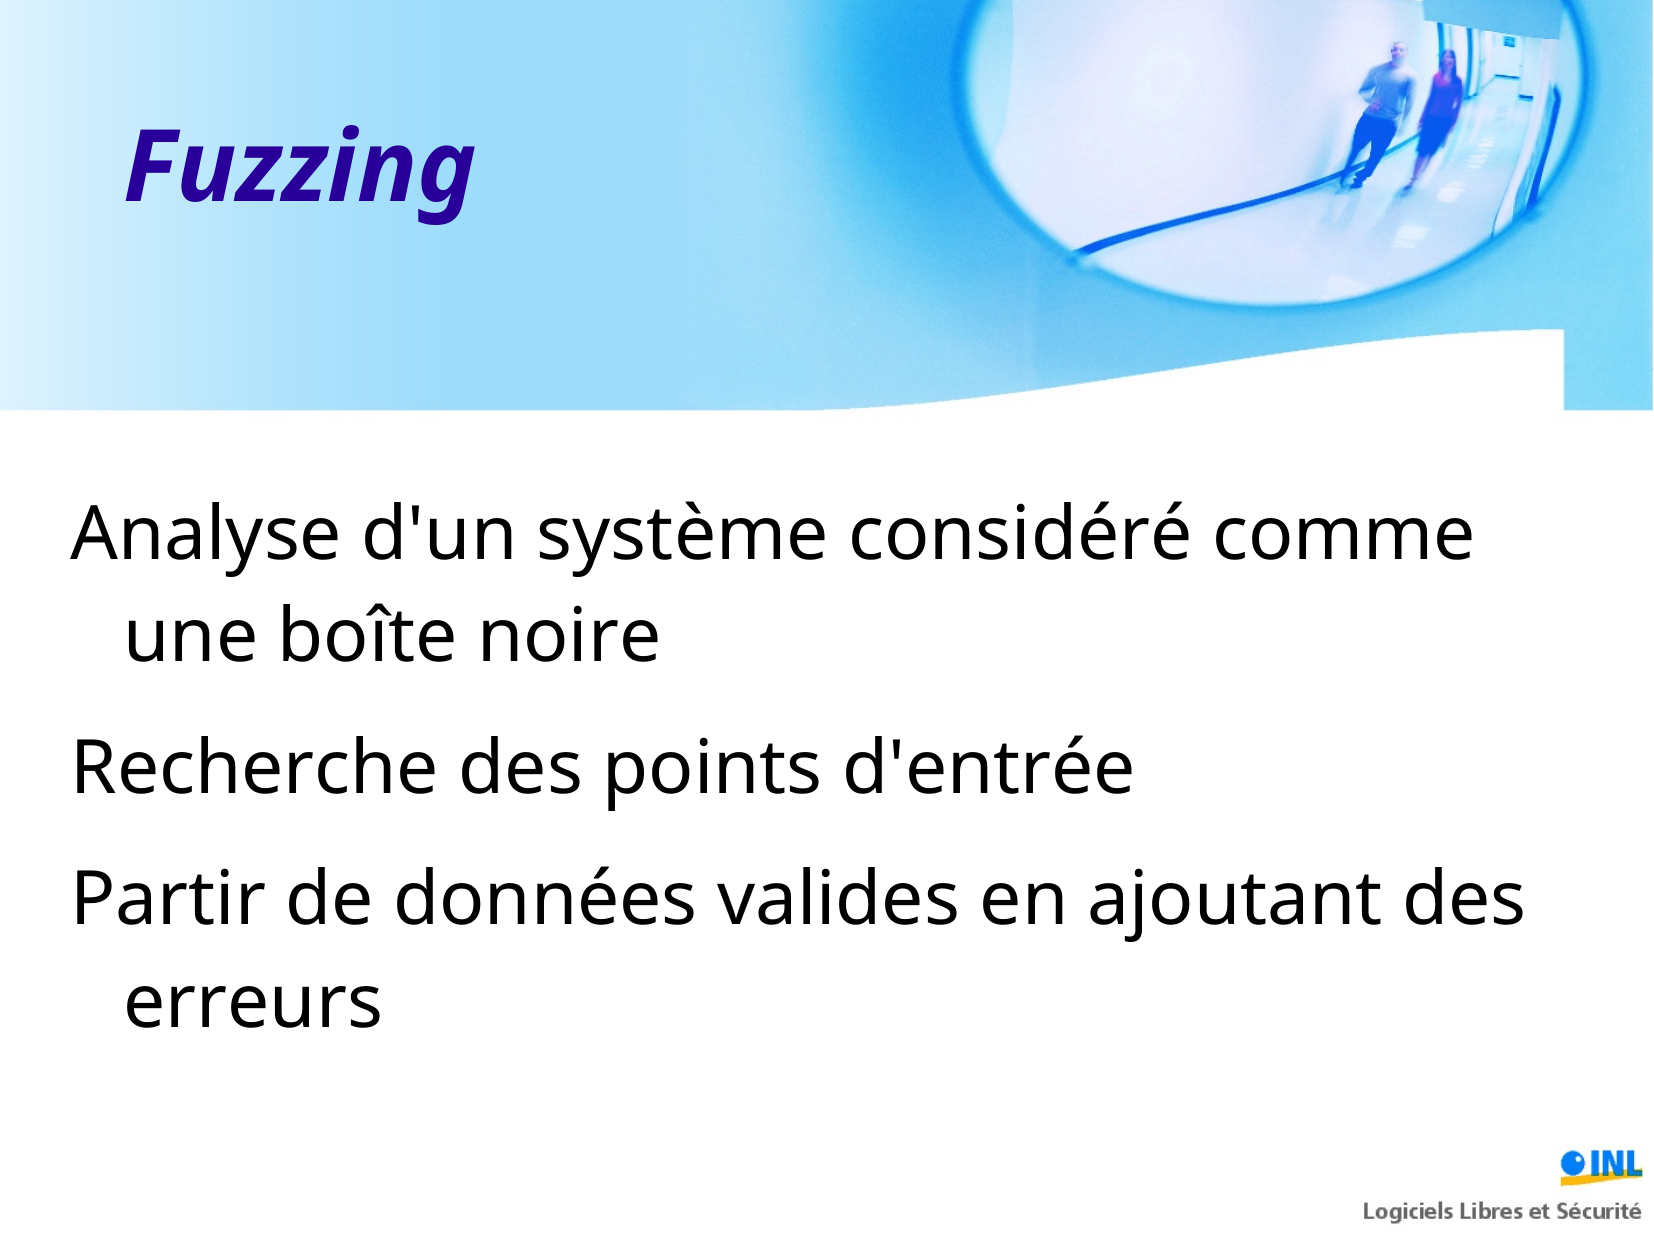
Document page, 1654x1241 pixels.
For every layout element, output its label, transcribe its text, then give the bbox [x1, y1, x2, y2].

picture [0, 0, 1654, 1241]
title Fuzzing [123, 58, 1536, 266]
list Analyse d'un système considéré comme une boîte noire Recherche des points d'entrée Partir de données valides en ajoutant des erreurs [52, 478, 1614, 1198]
